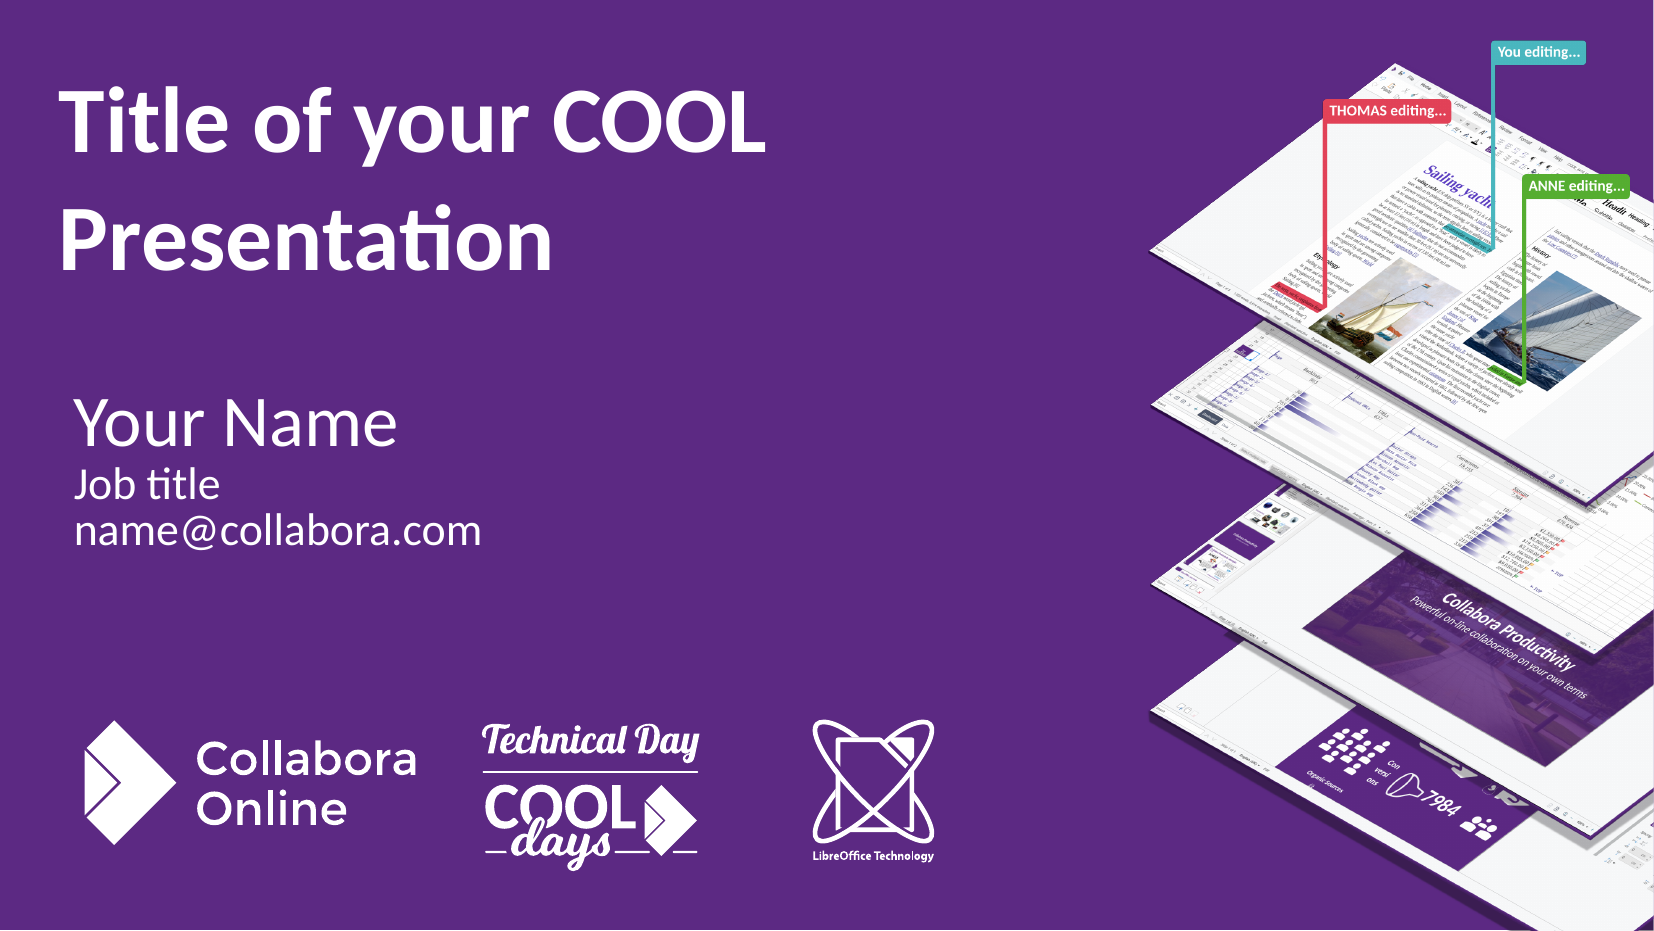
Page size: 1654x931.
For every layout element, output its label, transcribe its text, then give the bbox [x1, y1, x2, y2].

picture [1146, 37, 1654, 931]
text_box Your Name Job title name@collabora.com [0, 366, 738, 564]
title Title of your COOL Presentation [0, 0, 1147, 294]
